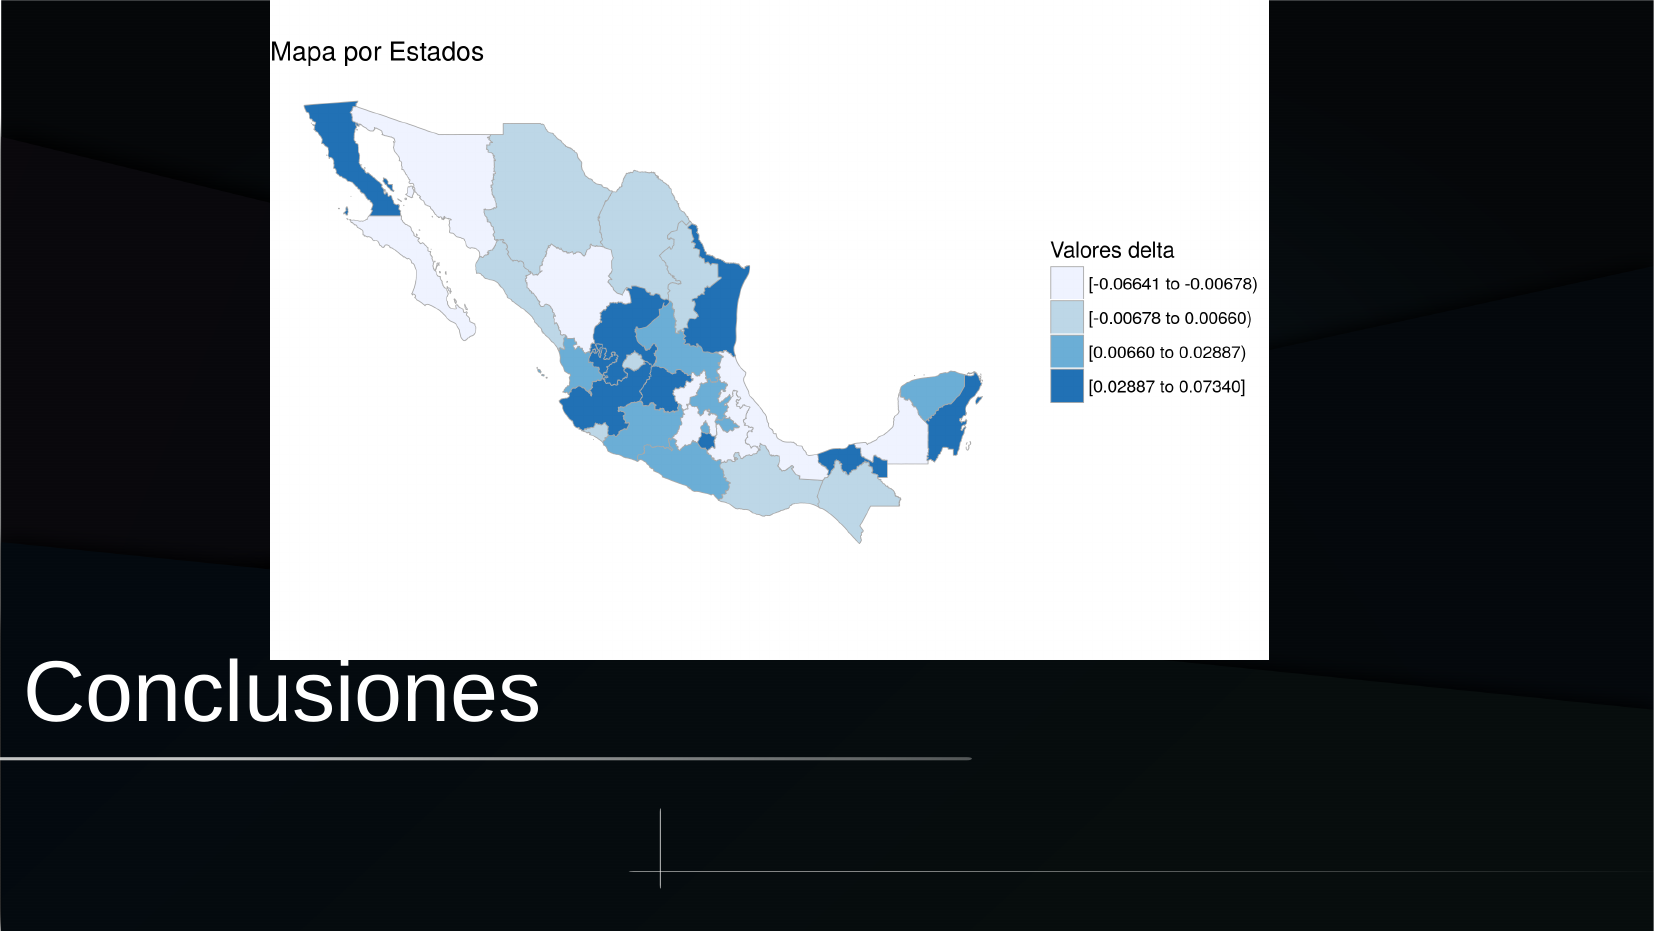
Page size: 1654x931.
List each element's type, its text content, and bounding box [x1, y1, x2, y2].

title Conclusiones [23, 637, 1501, 746]
picture [0, 0, 1654, 931]
